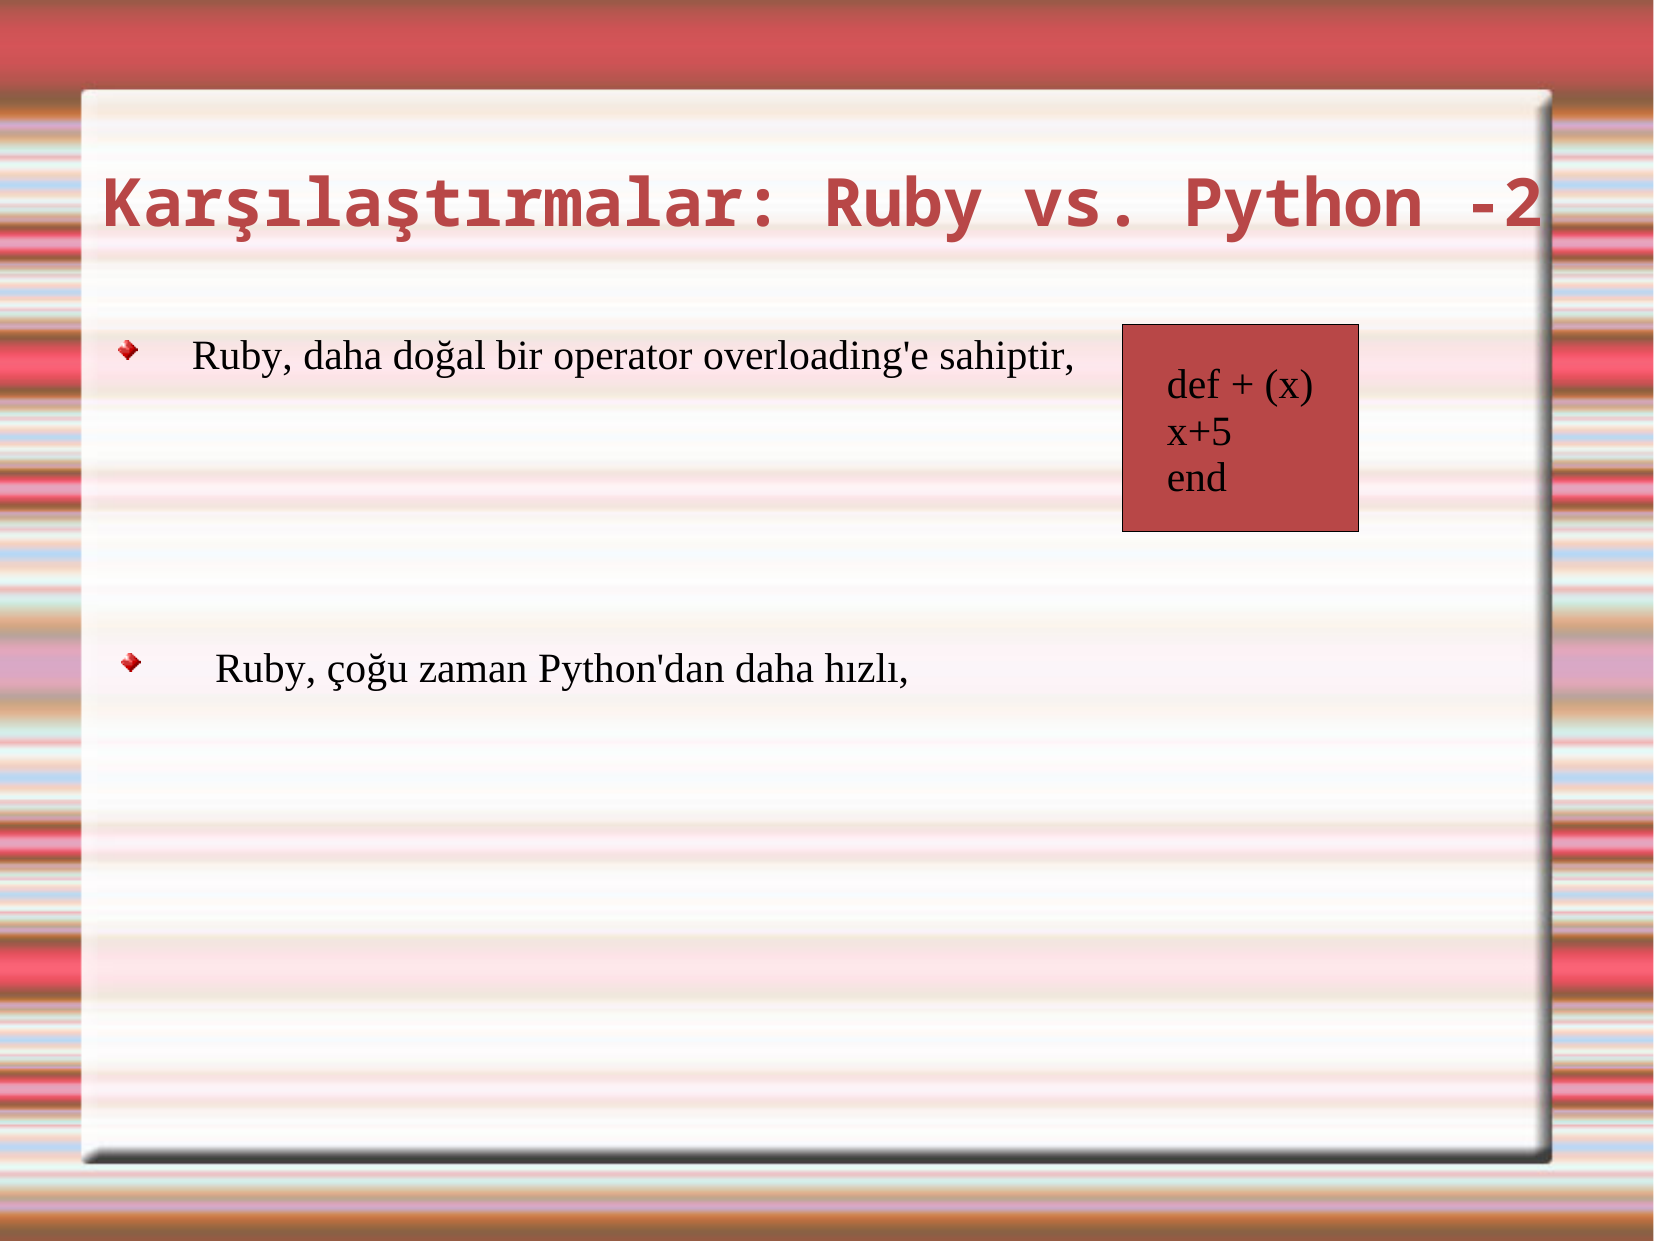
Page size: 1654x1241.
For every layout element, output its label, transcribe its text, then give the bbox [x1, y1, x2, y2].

text_box Ruby, daha doğal bir operator overloading'e sahiptir, [177, 324, 1329, 386]
text_box Karşılaştırmalar: Ruby vs. Python -2 [88, 147, 1565, 240]
text_box [1122, 324, 1359, 532]
text_box def + (x) x+5 end [1152, 386, 1329, 521]
picture [0, 0, 1654, 1241]
text_box Ruby, çoğu zaman Python'dan daha hızlı, [200, 637, 1175, 699]
